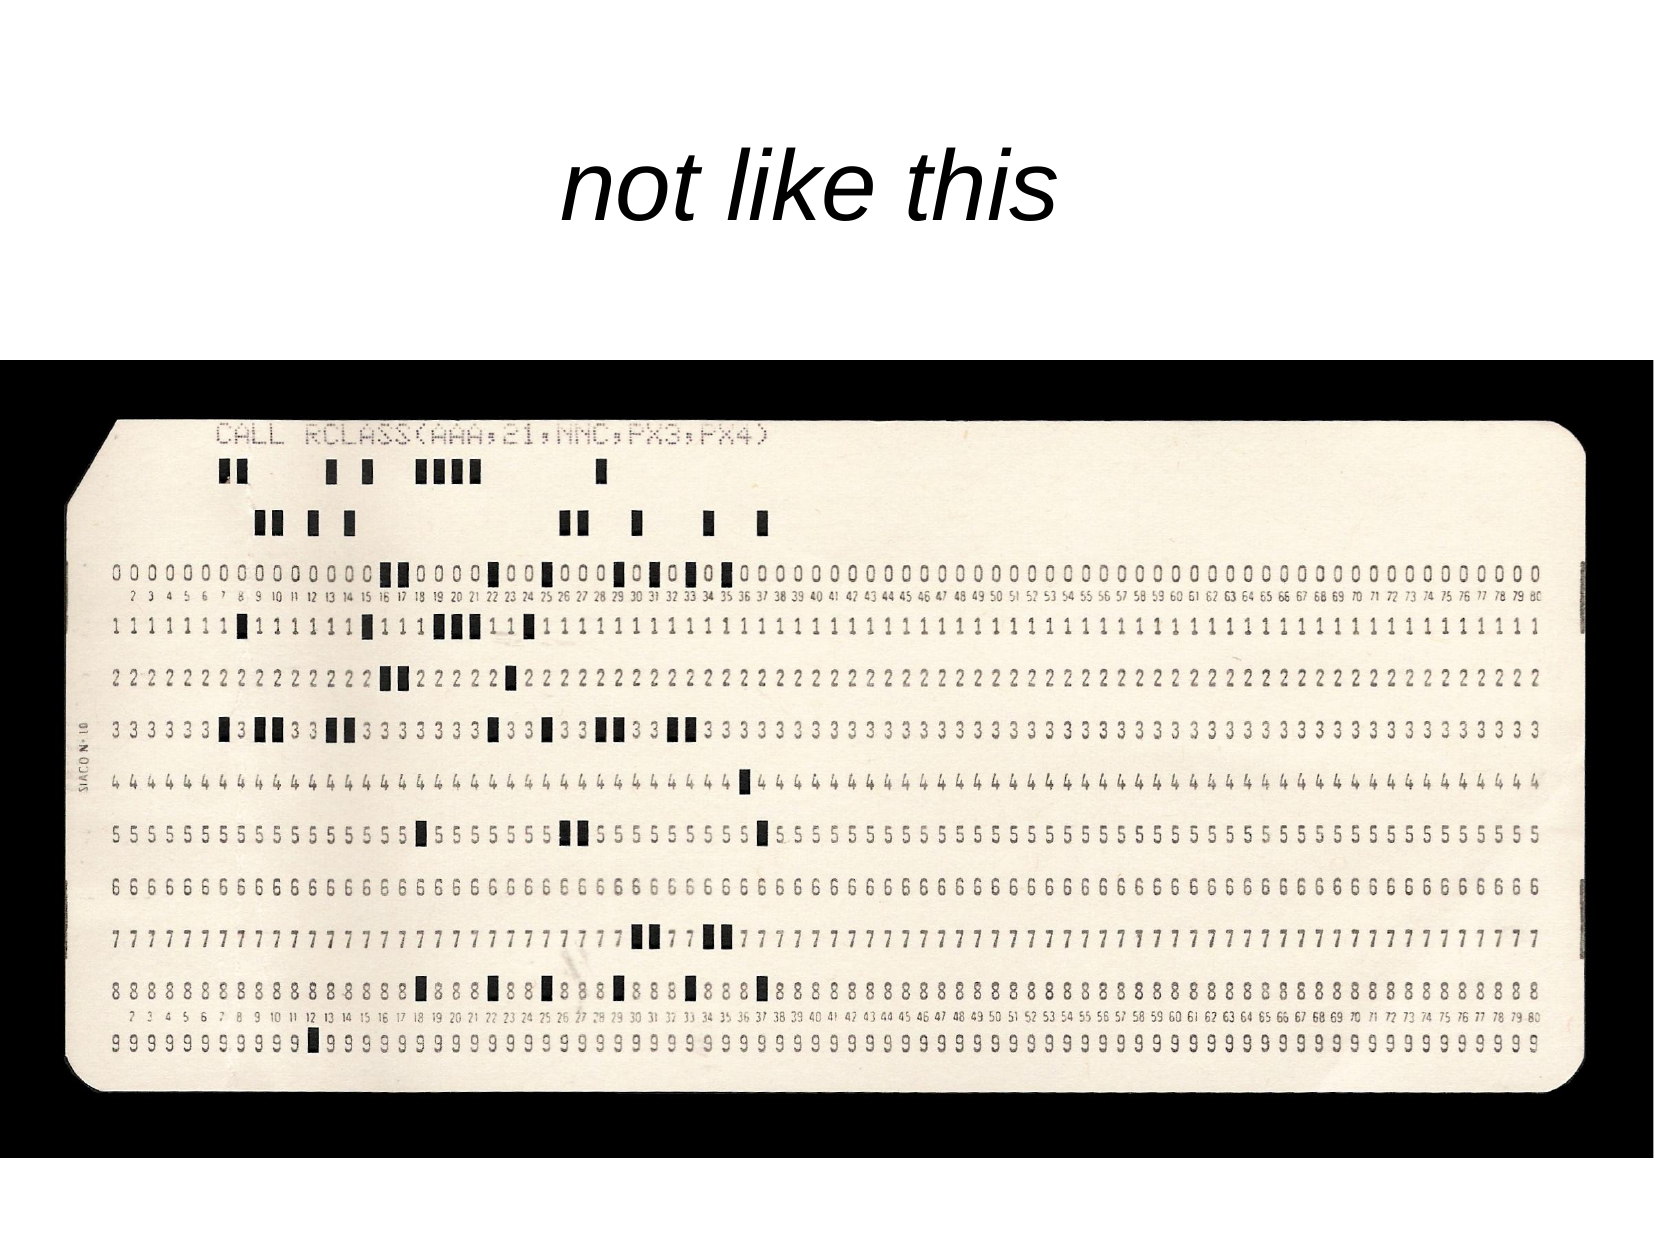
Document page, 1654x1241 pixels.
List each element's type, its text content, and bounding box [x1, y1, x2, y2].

text_box not like this [82, 129, 1538, 456]
picture [0, 360, 1654, 1158]
